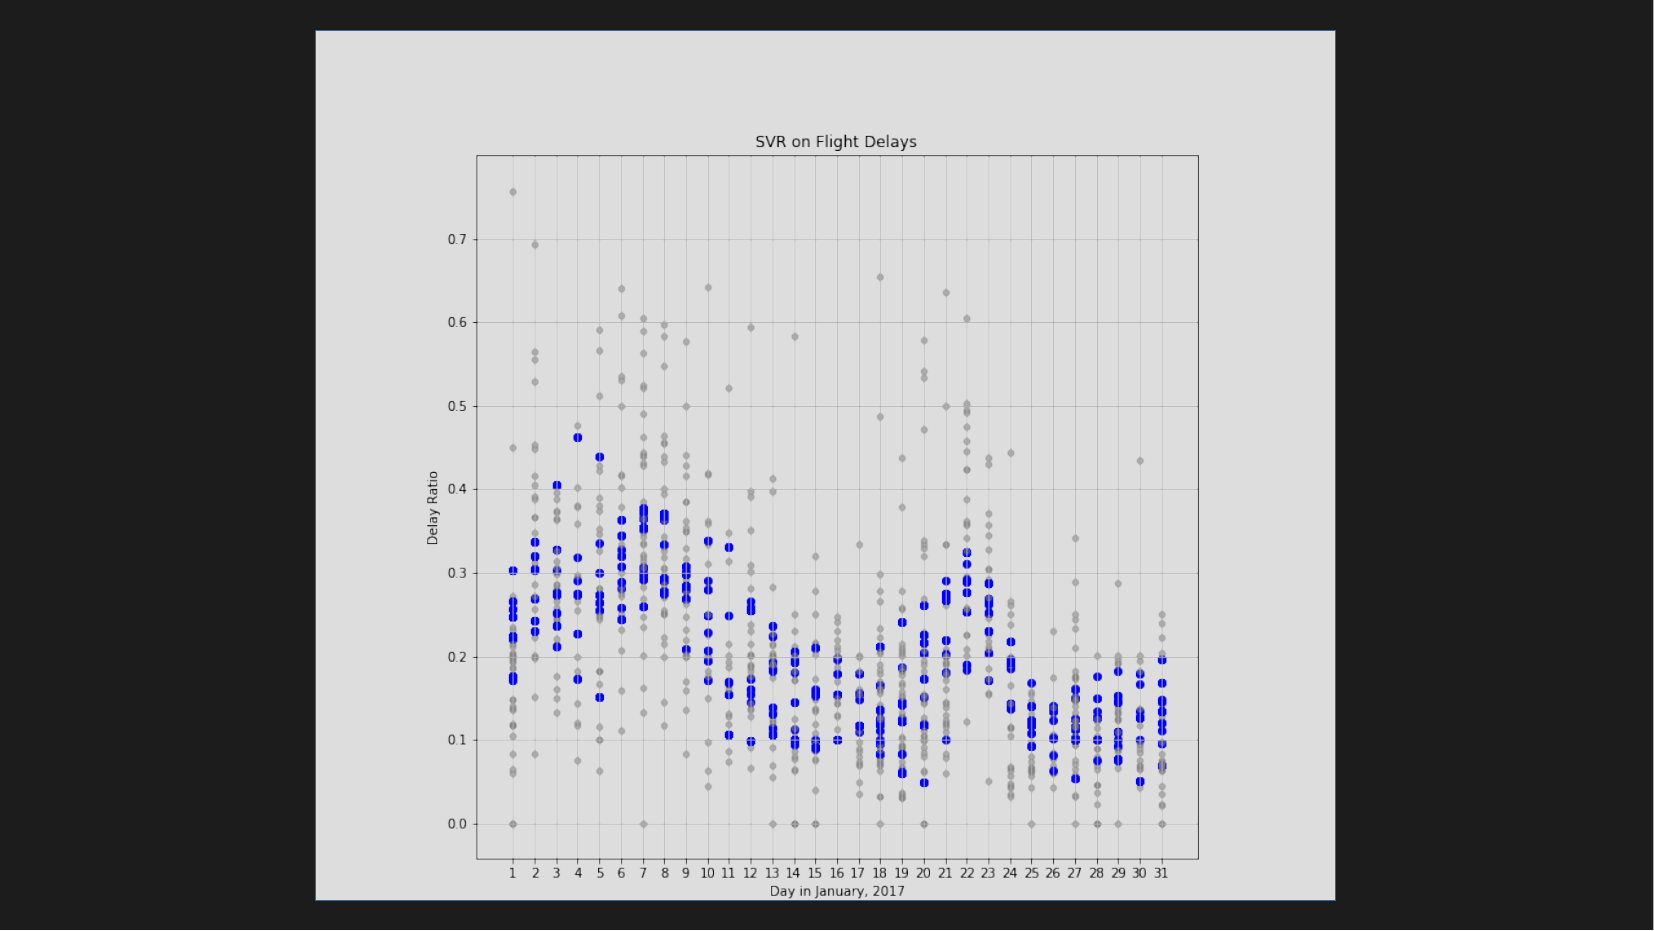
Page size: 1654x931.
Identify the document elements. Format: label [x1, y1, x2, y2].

text_box [315, 30, 1336, 901]
picture [360, 44, 1291, 931]
